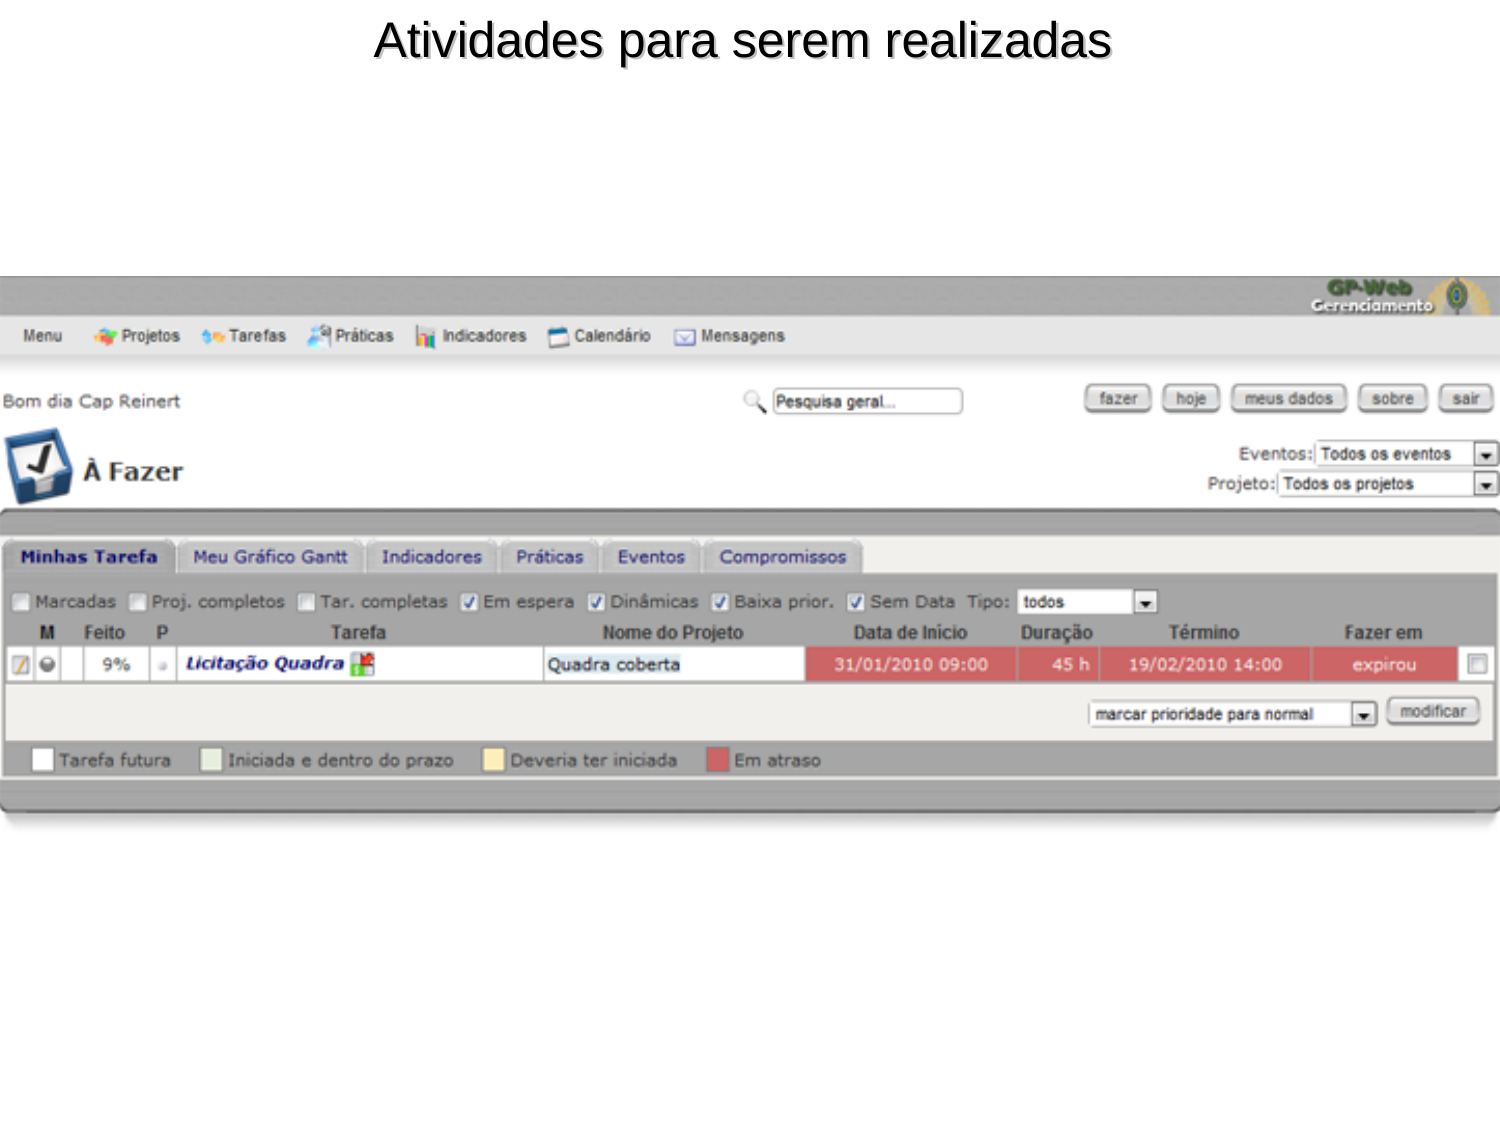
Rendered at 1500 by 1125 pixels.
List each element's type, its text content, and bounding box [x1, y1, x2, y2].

text_box Atividades para serem realizadas [0, 0, 1500, 76]
picture [0, 276, 1500, 849]
